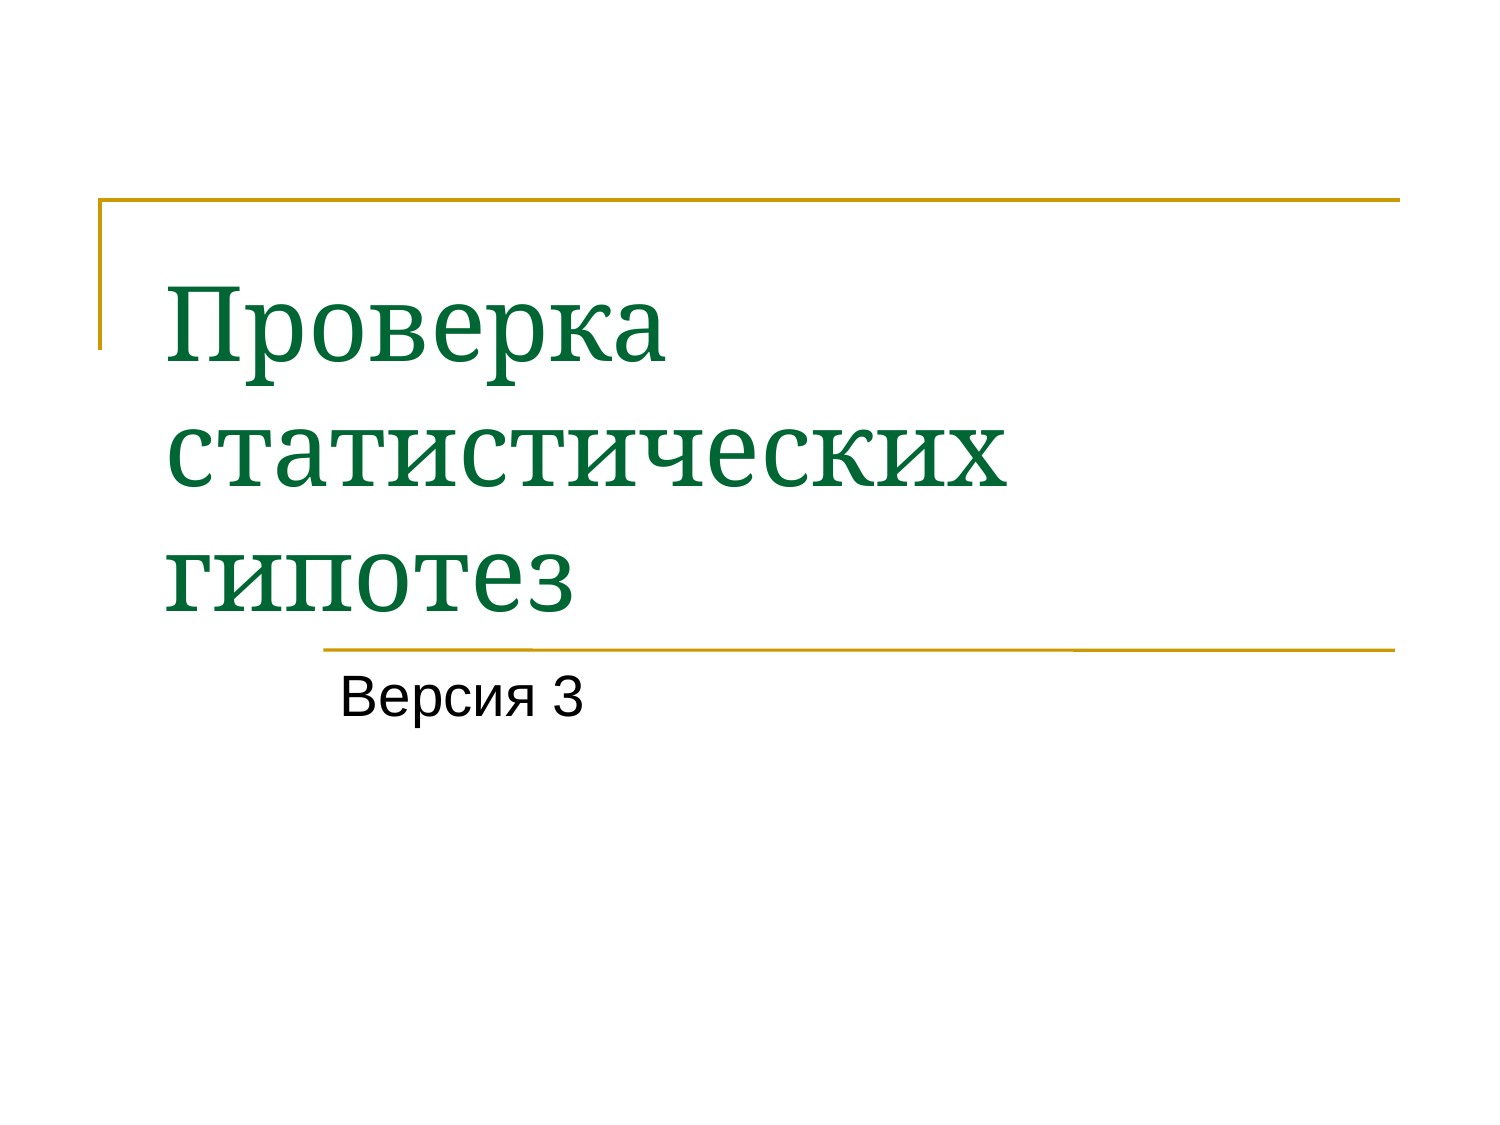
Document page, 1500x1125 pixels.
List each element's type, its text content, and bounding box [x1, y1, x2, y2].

subtitle Версия 3 [324, 650, 1401, 938]
title Проверка статистических гипотез [149, 249, 1401, 538]
